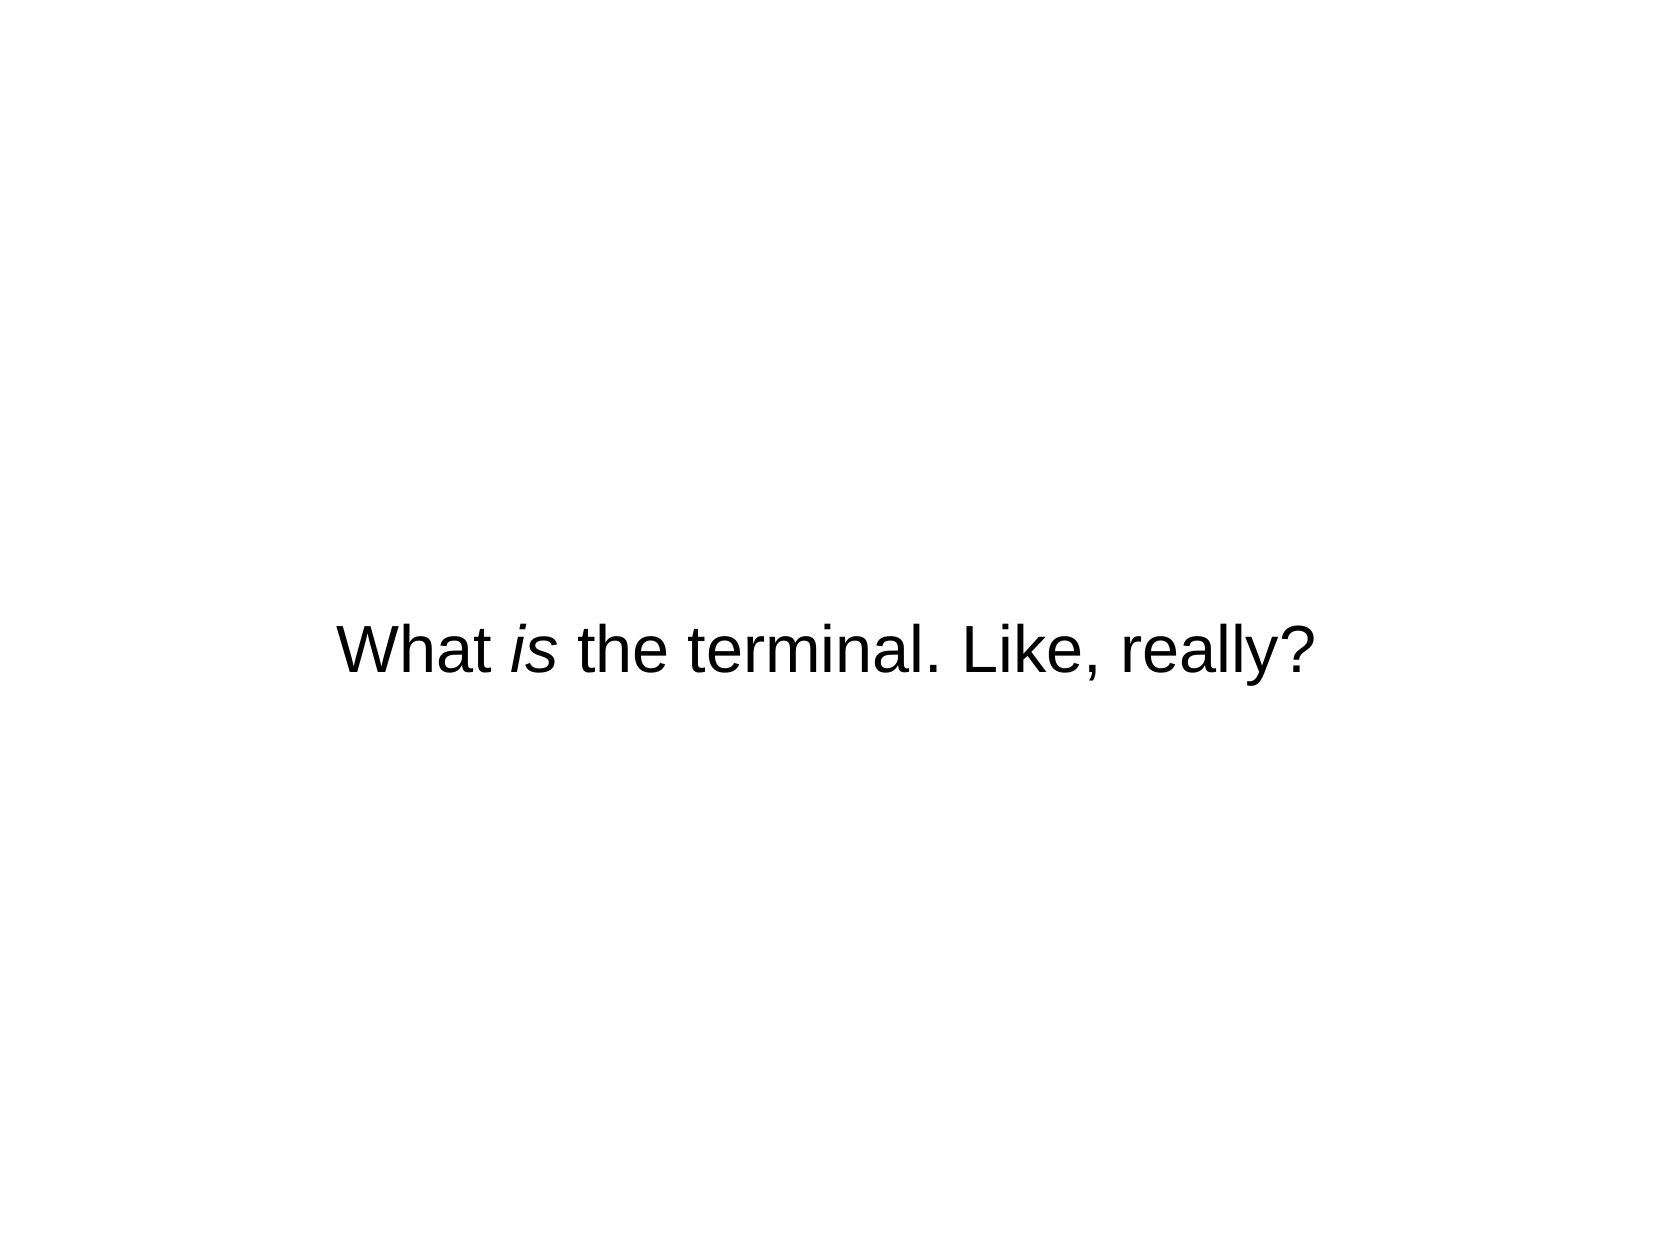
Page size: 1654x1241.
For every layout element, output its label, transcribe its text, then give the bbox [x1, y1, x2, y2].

subtitle What is the terminal. Like, really? [82, 290, 1571, 1010]
